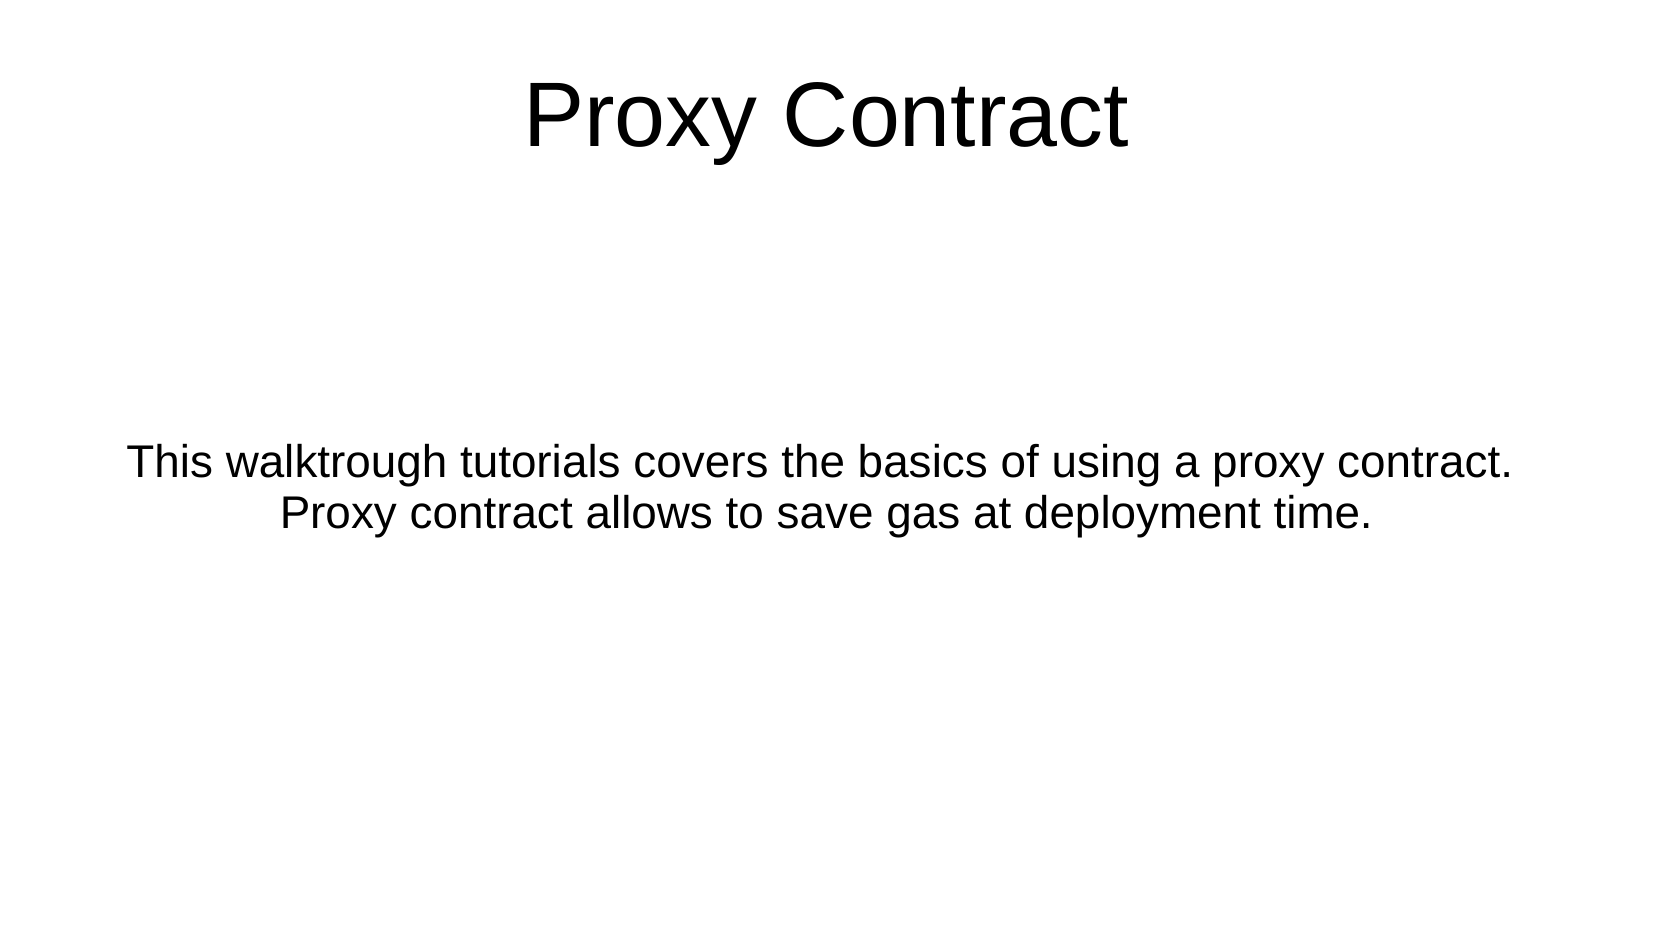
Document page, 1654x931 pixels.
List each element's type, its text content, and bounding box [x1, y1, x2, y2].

title Proxy Contract [82, 37, 1571, 193]
subtitle This walktrough tutorials covers the basics of using a proxy contract. Proxy contract allows to save gas at deployment time. [82, 217, 1571, 758]
